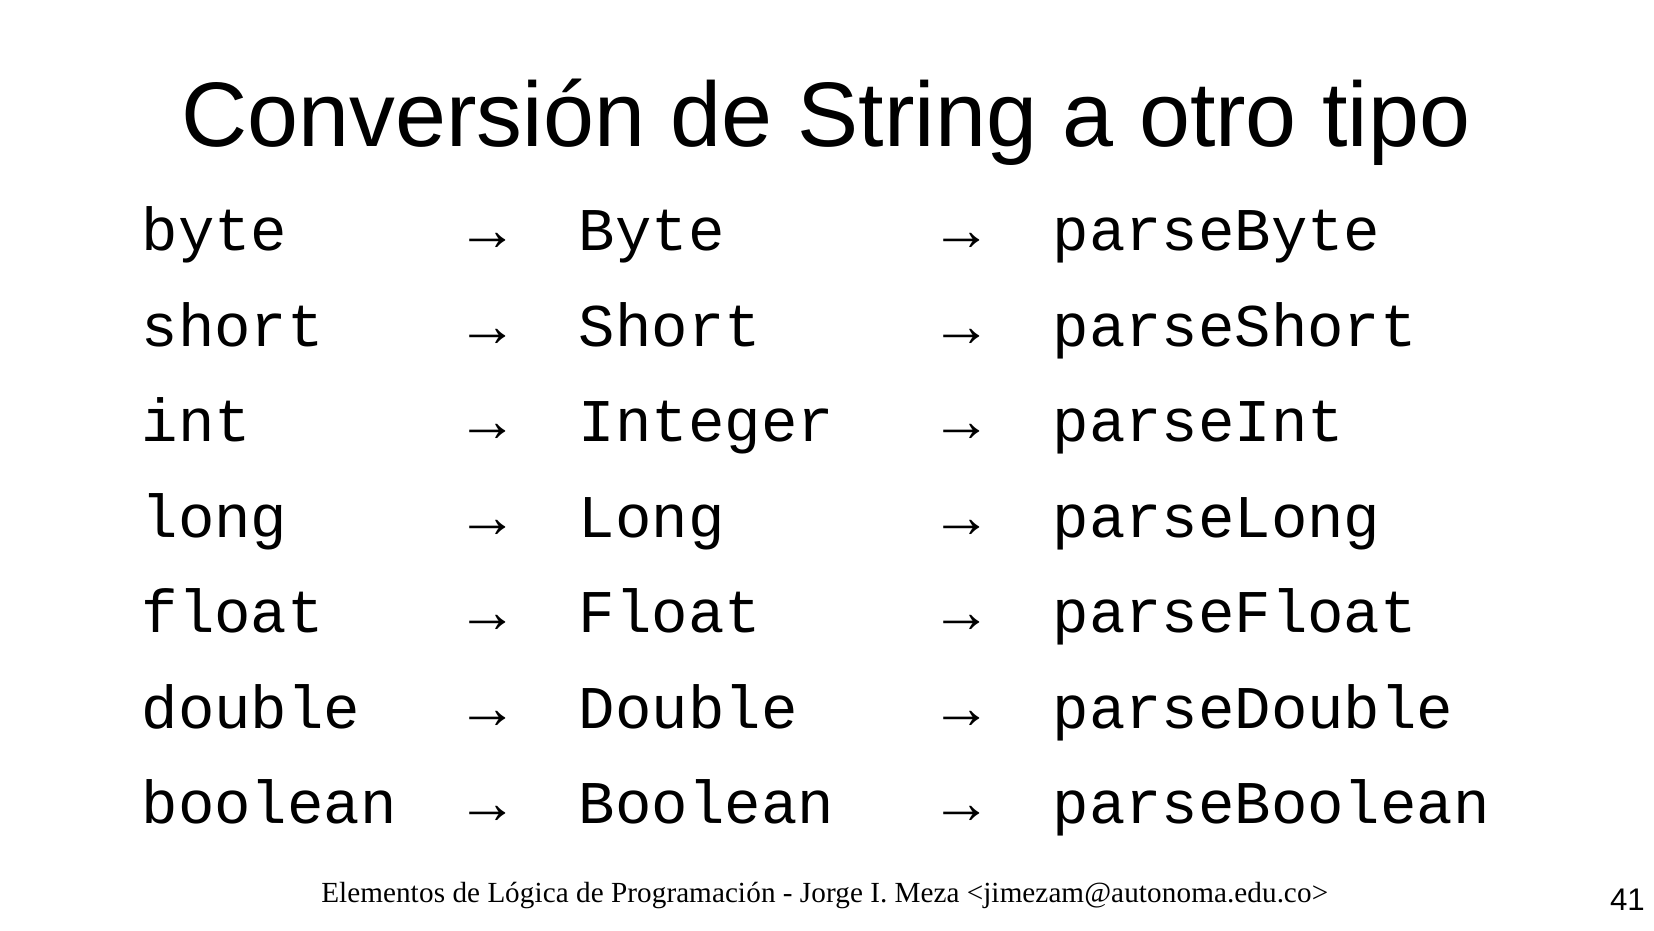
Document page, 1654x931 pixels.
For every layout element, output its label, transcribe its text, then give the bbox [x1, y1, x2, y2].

list byte → Byte → parseByte short → Short → parseShort int → Integer → parseInt long → Long → parseLong float → Float → parseFloat double → Double → parseDouble boolean → Boolean → parseBoolean [141, 199, 1630, 845]
title Conversión de String a otro tipo [82, 37, 1571, 193]
